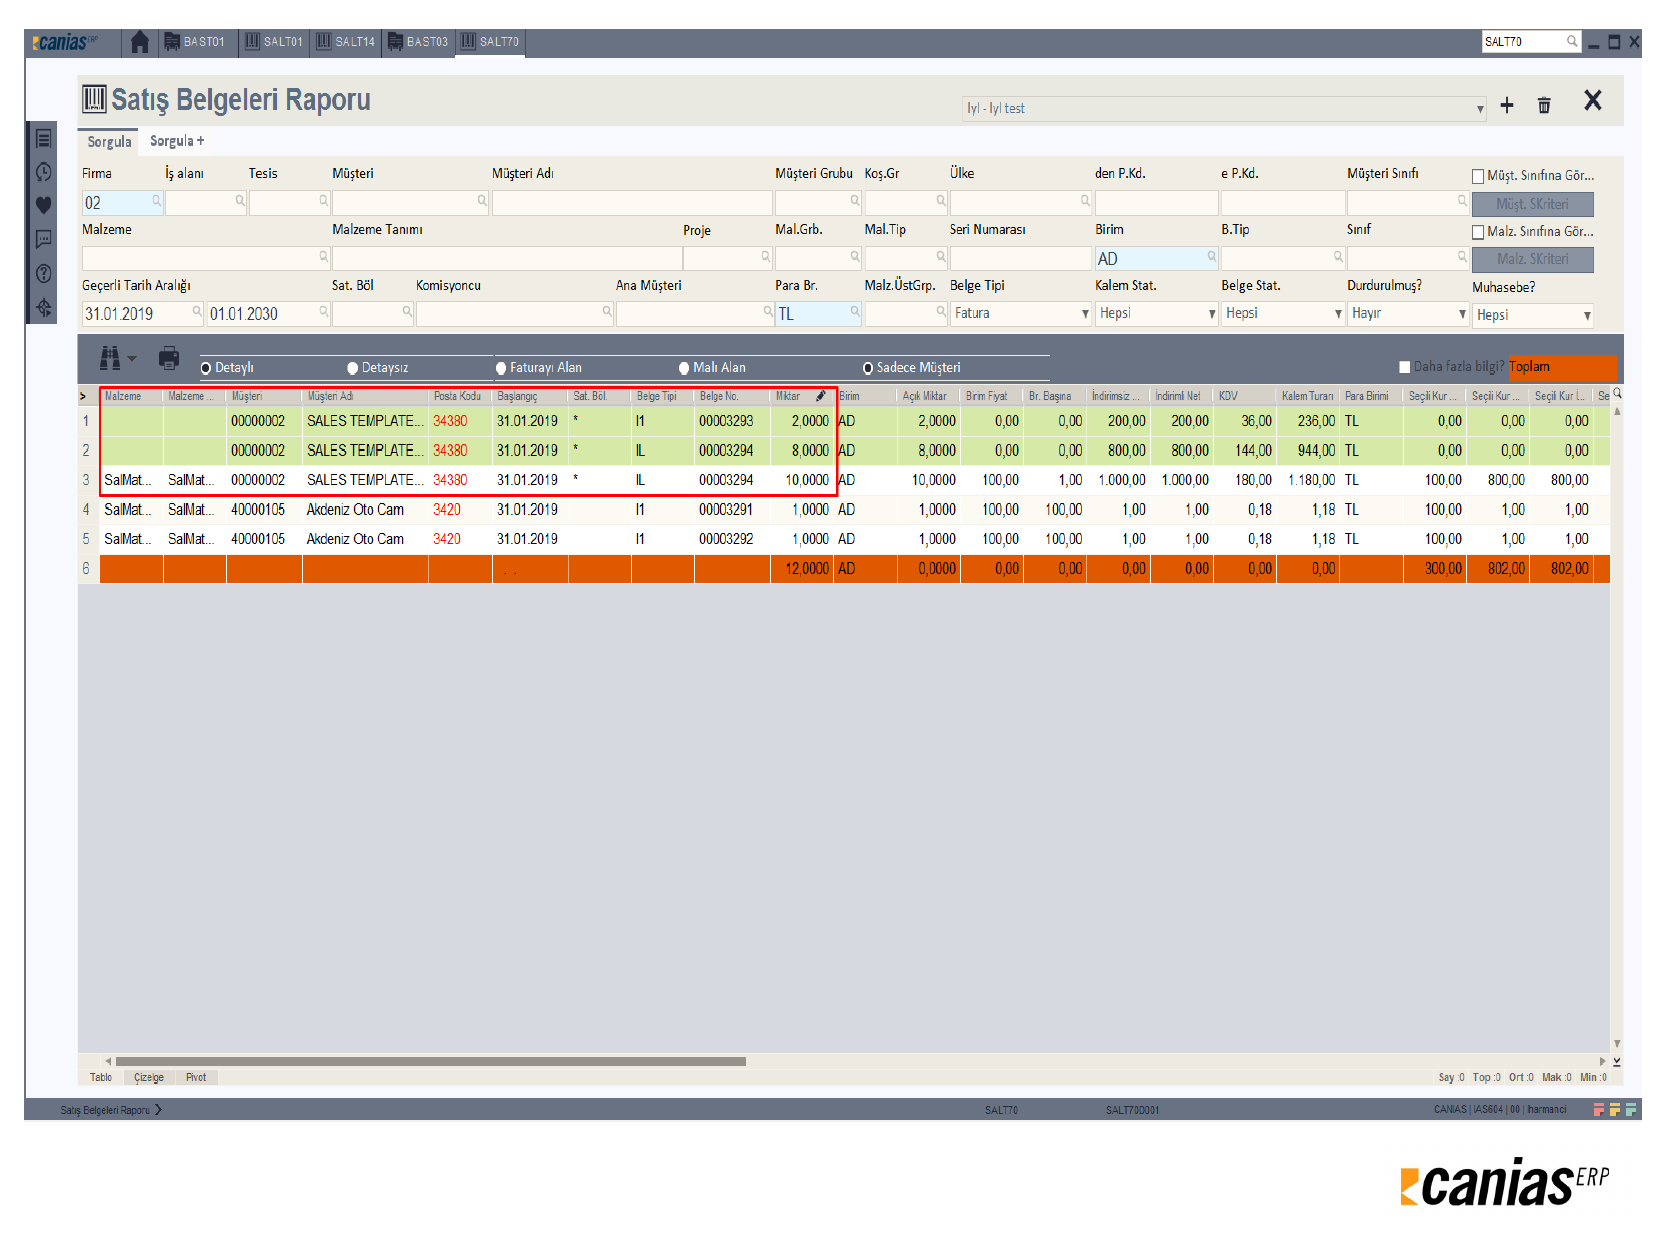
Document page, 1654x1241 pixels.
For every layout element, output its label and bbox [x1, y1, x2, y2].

picture [24, 29, 1642, 1123]
picture [1375, 1139, 1635, 1223]
